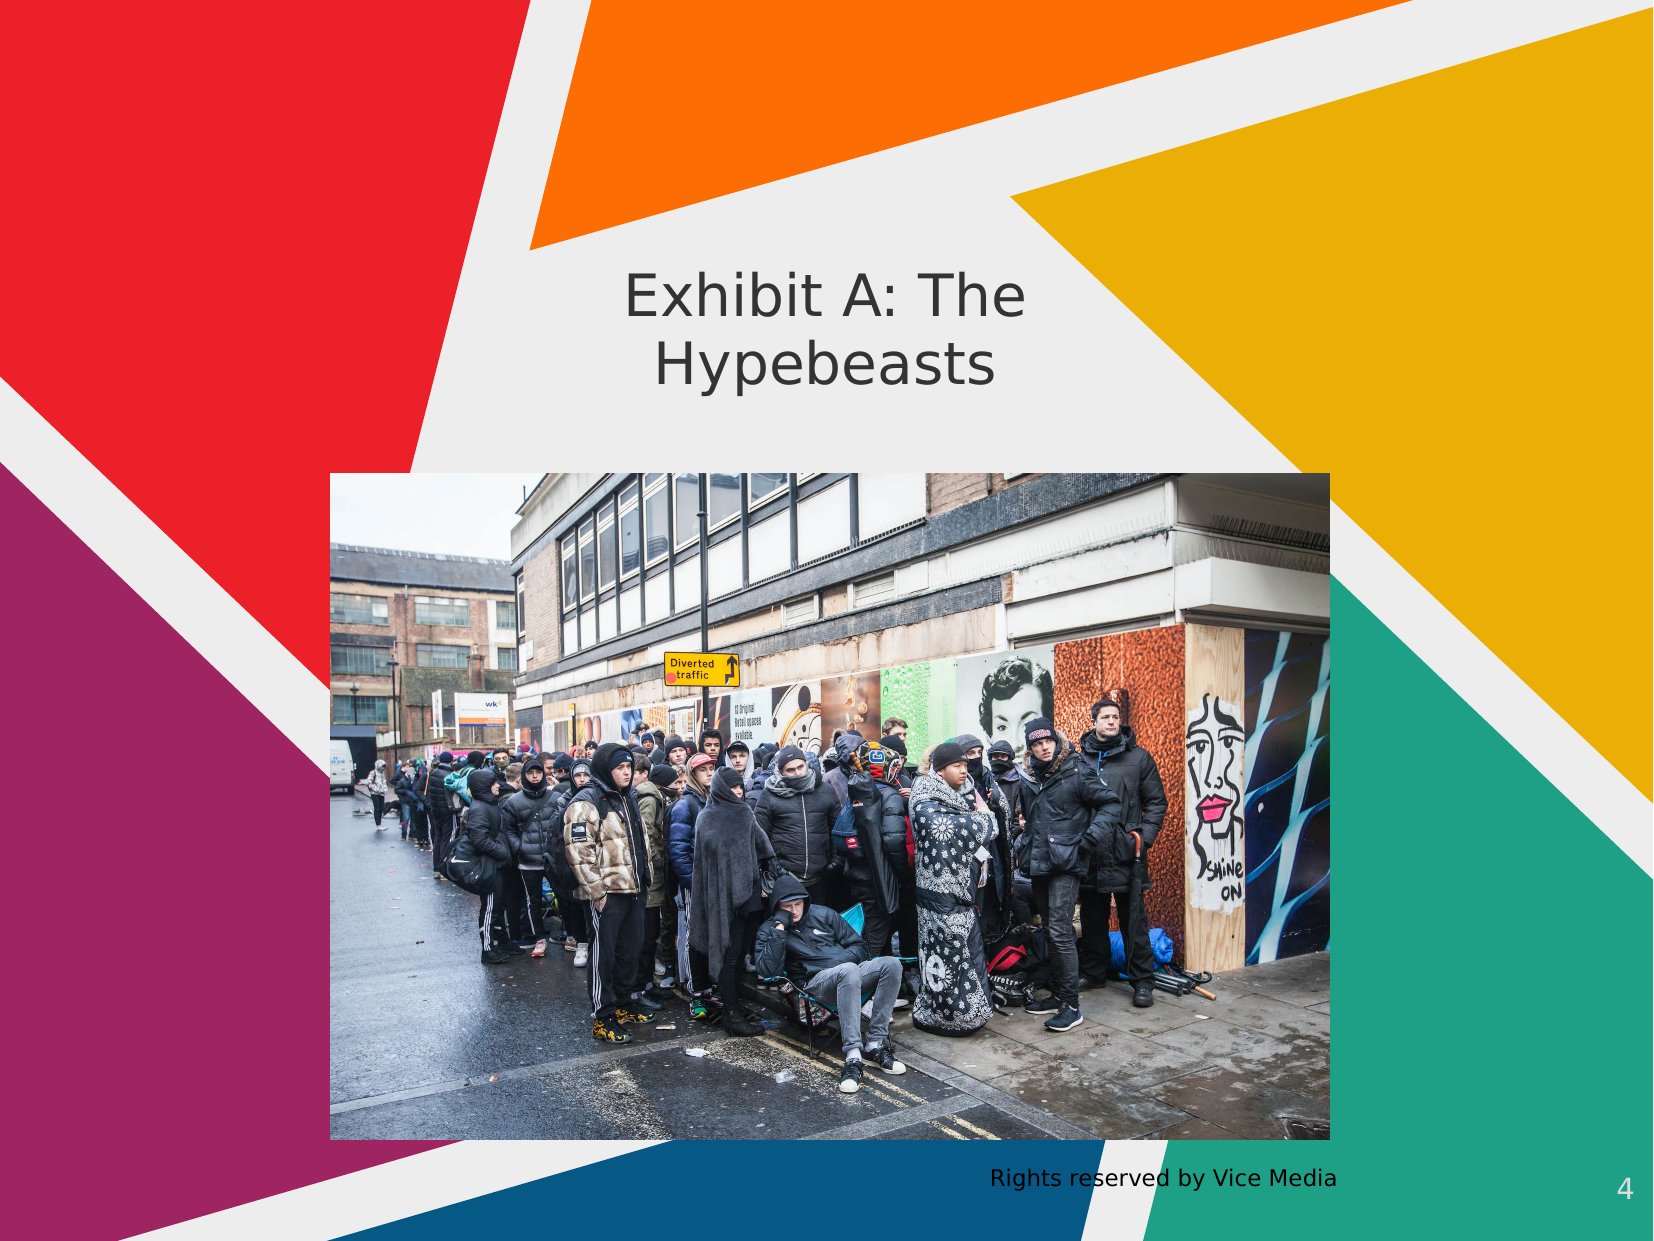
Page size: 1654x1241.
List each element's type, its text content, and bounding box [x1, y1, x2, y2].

picture [330, 473, 1330, 1141]
text_box Rights reserved by Vice Media [975, 1158, 1546, 1241]
title Exhibit A: The Hypebeasts [467, 226, 1184, 434]
